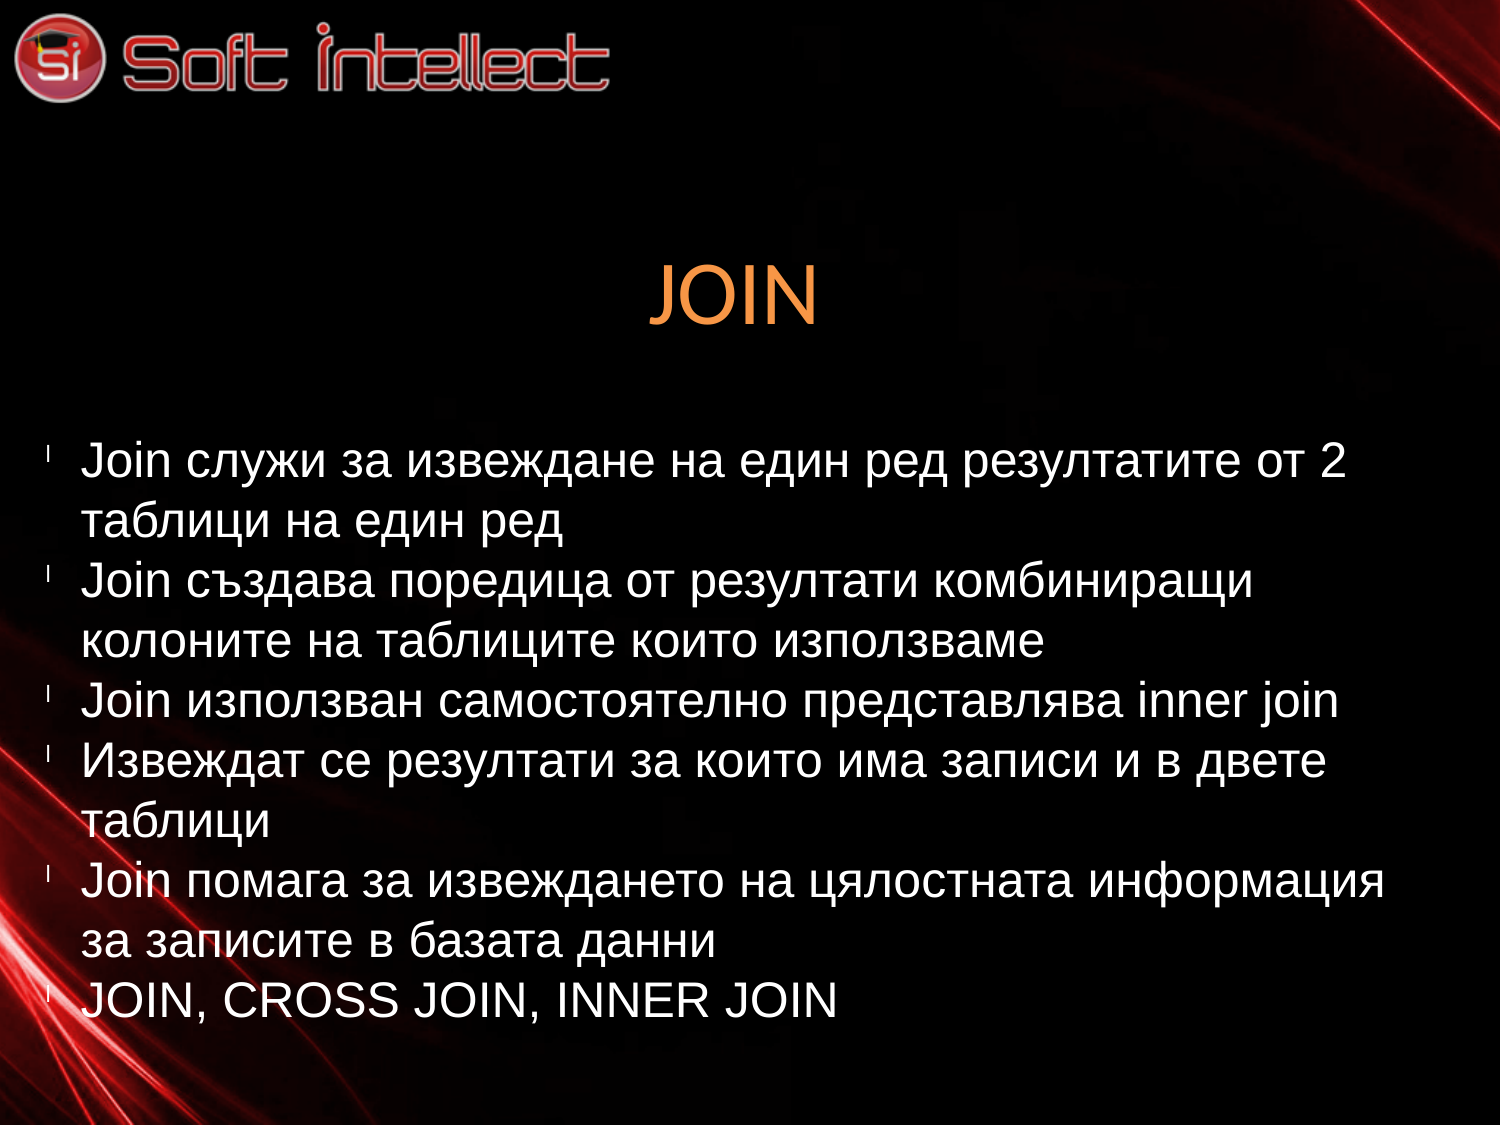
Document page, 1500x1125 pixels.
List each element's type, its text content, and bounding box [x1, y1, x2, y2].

text_box JOIN [60, 195, 1410, 382]
text_box Join служи за извеждане на един ред резултатите от 2 таблици на един ред Join създава поредица от резултати комбиниращи колоните на таблиците които използваме Join използван самостоятелно представлява inner join Извеждат се резултати за които има записи и в двете таблици Join помага за извеждането на цялостната информация за записите в базата данни JOIN, CROSS JOIN, INNER JOIN [30, 420, 1440, 660]
picture [0, 0, 1500, 1125]
